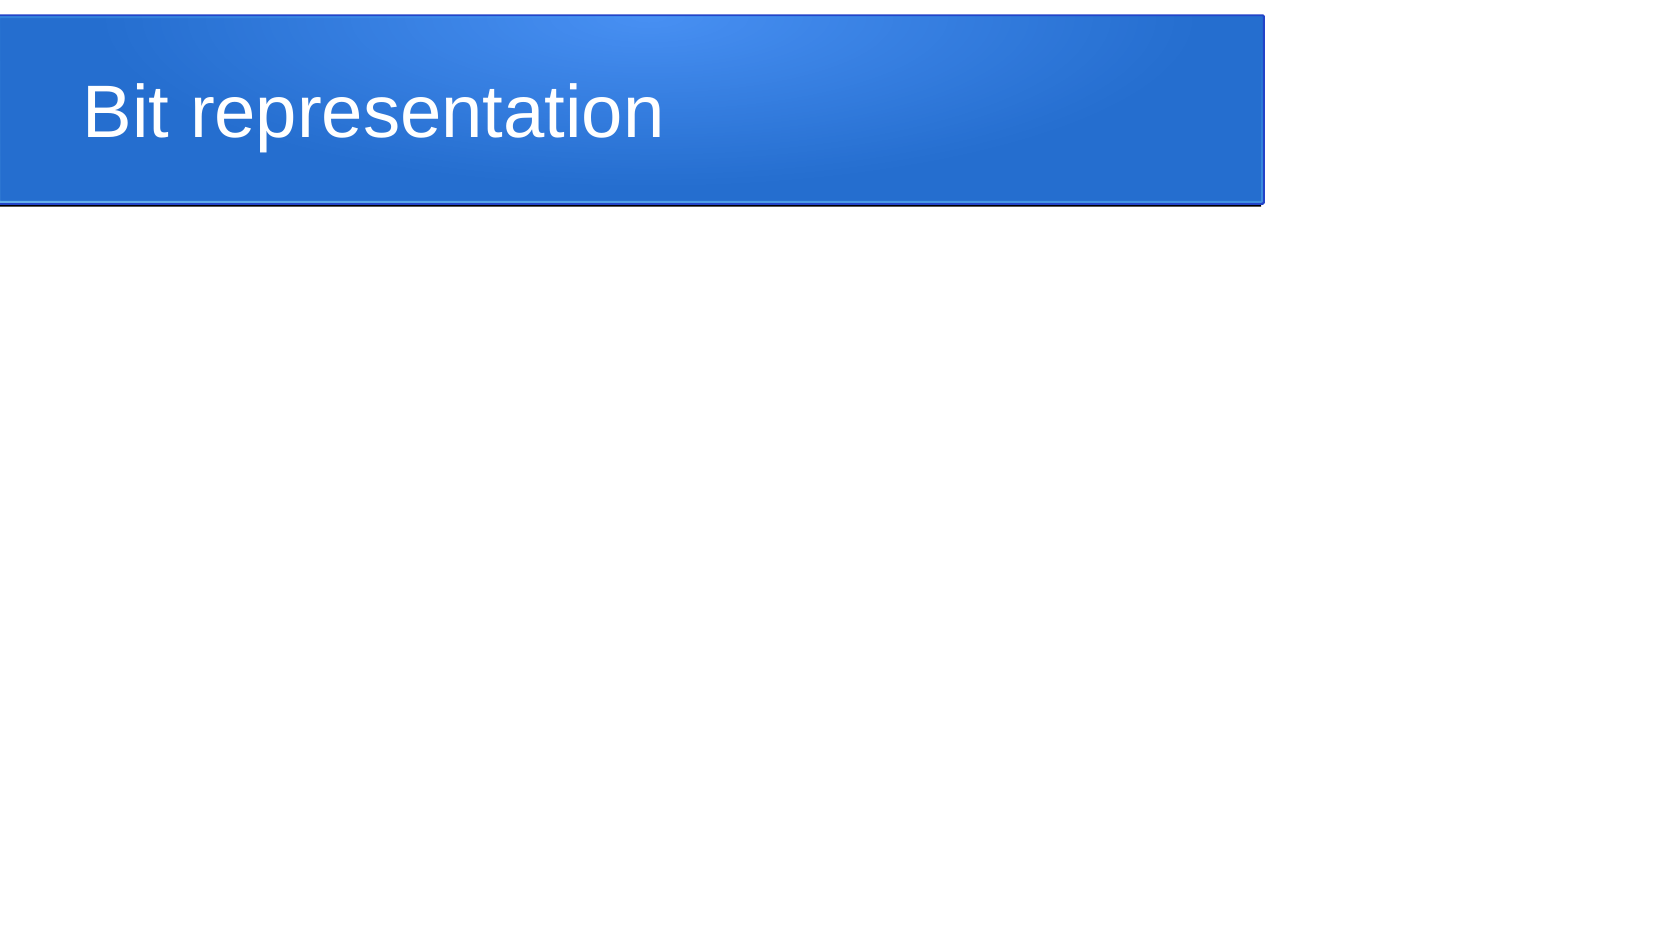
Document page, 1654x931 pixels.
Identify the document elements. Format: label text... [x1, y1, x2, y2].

title Bit representation [82, 35, 1235, 189]
